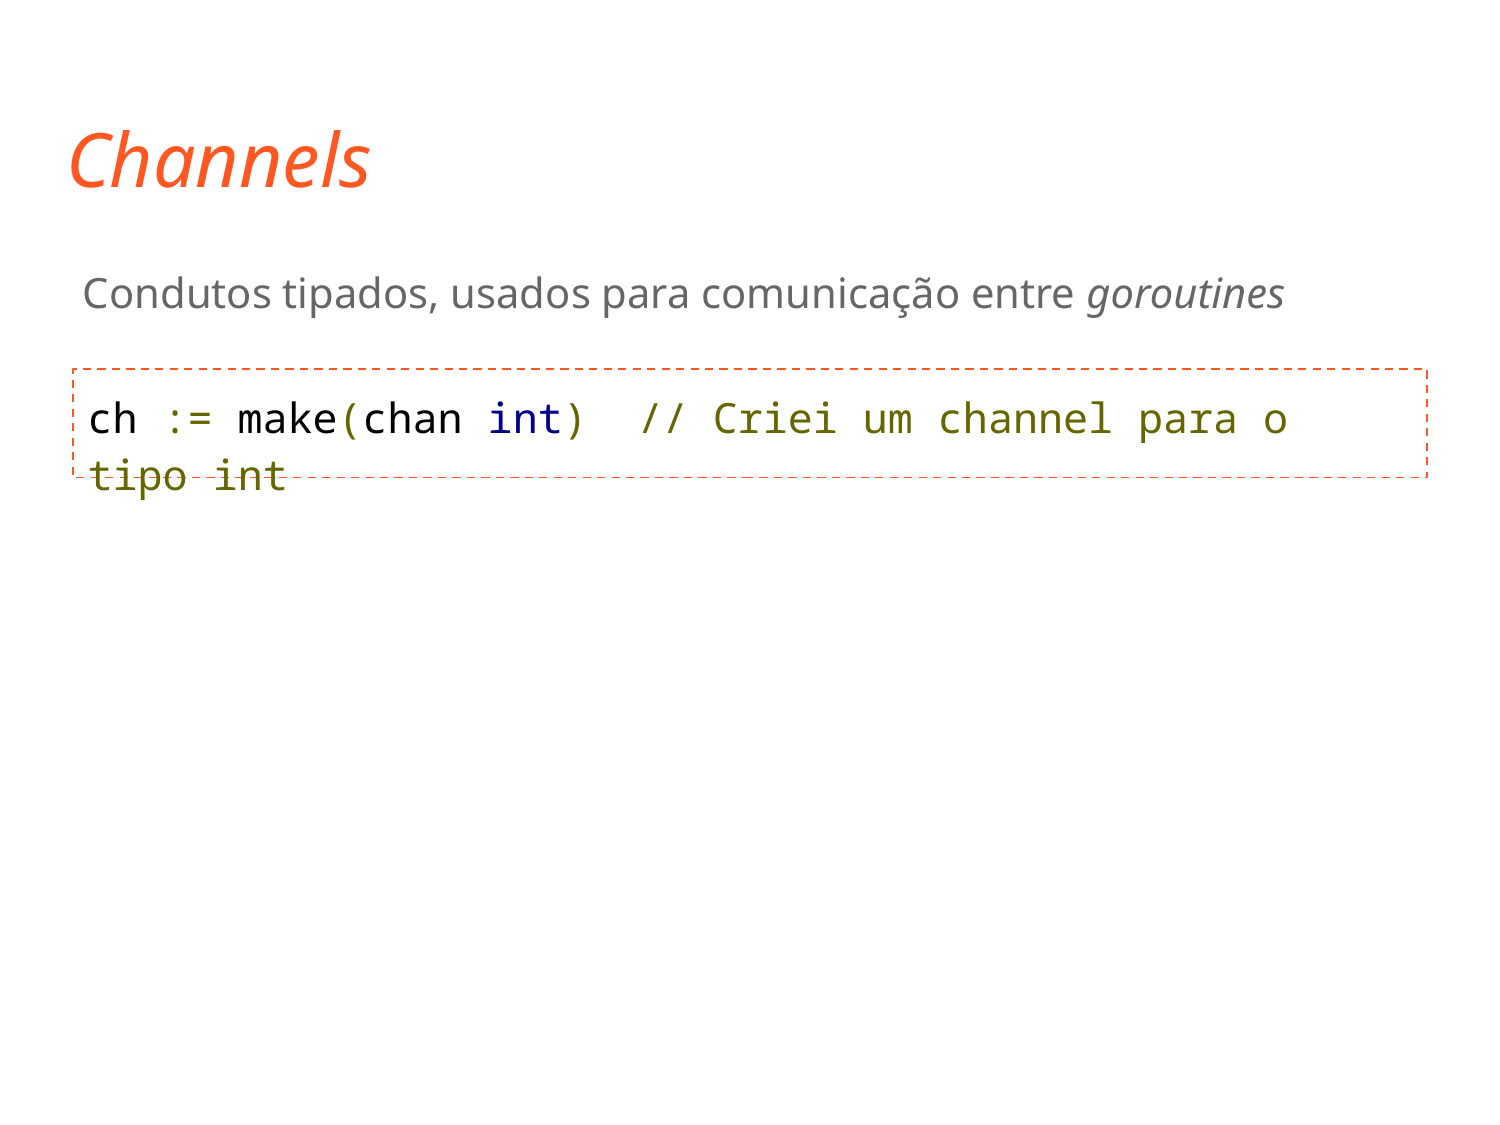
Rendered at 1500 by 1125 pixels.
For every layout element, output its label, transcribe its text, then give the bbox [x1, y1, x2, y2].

title Channels [51, 97, 1449, 223]
text_box ch := make(chan int) // Criei um channel para o tipo int [72, 369, 1428, 478]
list Condutos tipados, usados para comunicação entre goroutines [51, 252, 1449, 361]
